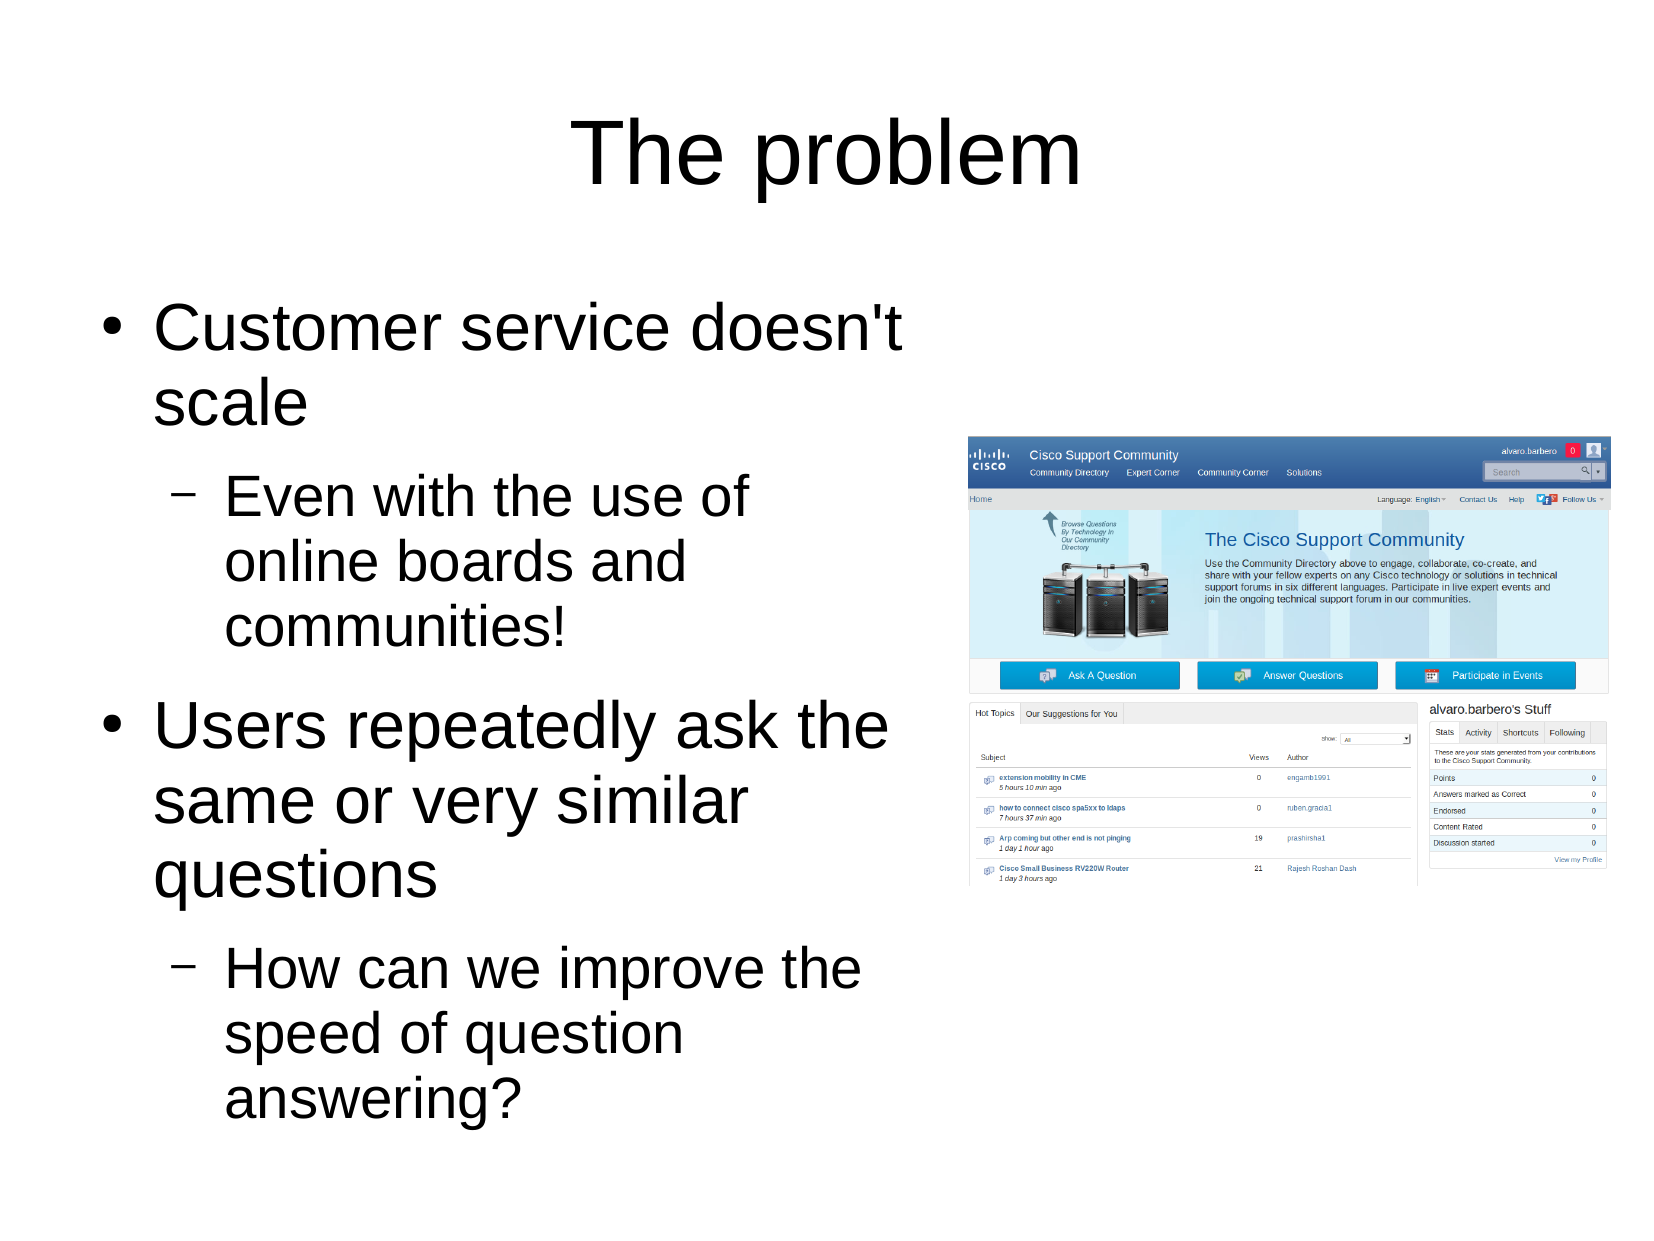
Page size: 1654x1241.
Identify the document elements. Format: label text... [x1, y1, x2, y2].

title The problem [82, 49, 1571, 257]
picture [968, 436, 1611, 886]
list Customer service doesn't scale Even with the use of online boards and communities! Users repeatedly ask the same or very similar questions How can we improve the speed of question answering? [82, 290, 910, 1158]
